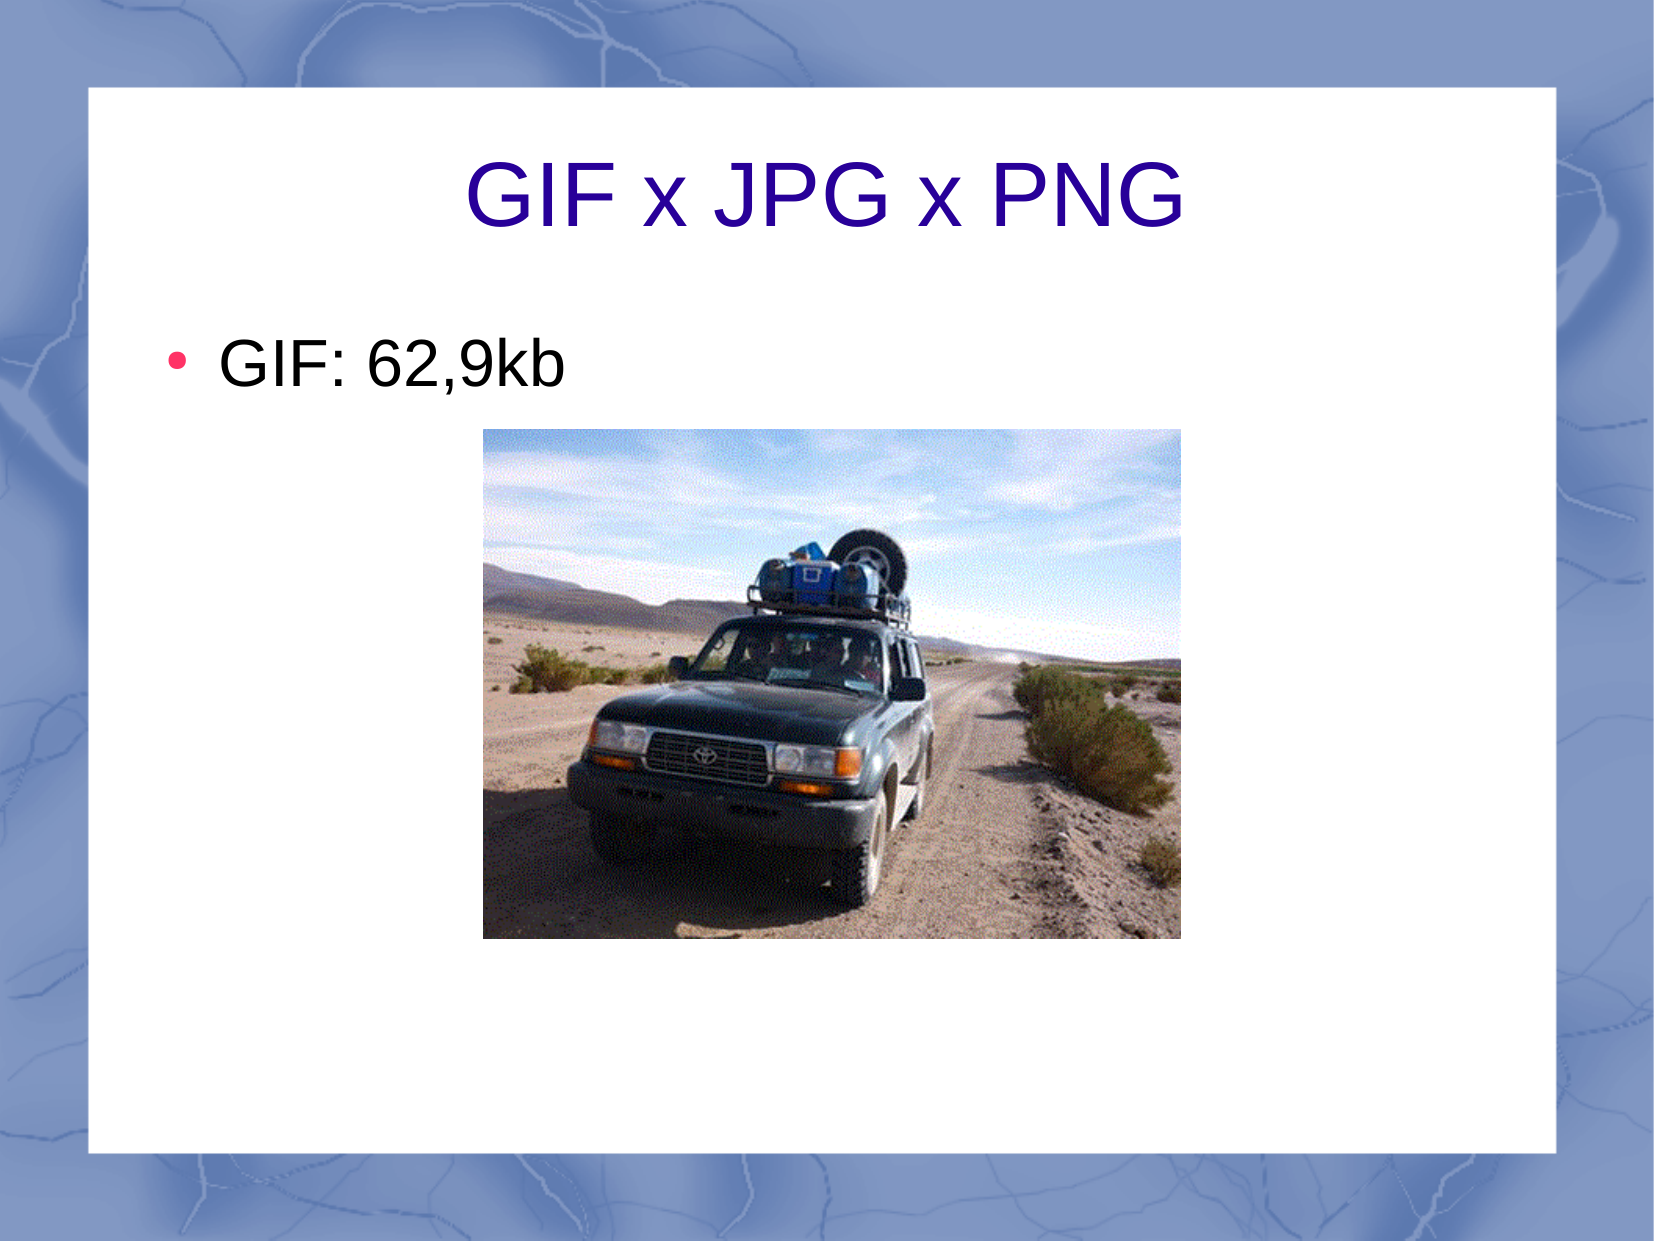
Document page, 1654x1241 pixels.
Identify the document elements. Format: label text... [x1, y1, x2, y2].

list GIF: 62,9kb [147, 325, 1506, 1045]
picture [0, 0, 1654, 1241]
title GIF x JPG x PNG [118, 90, 1536, 298]
